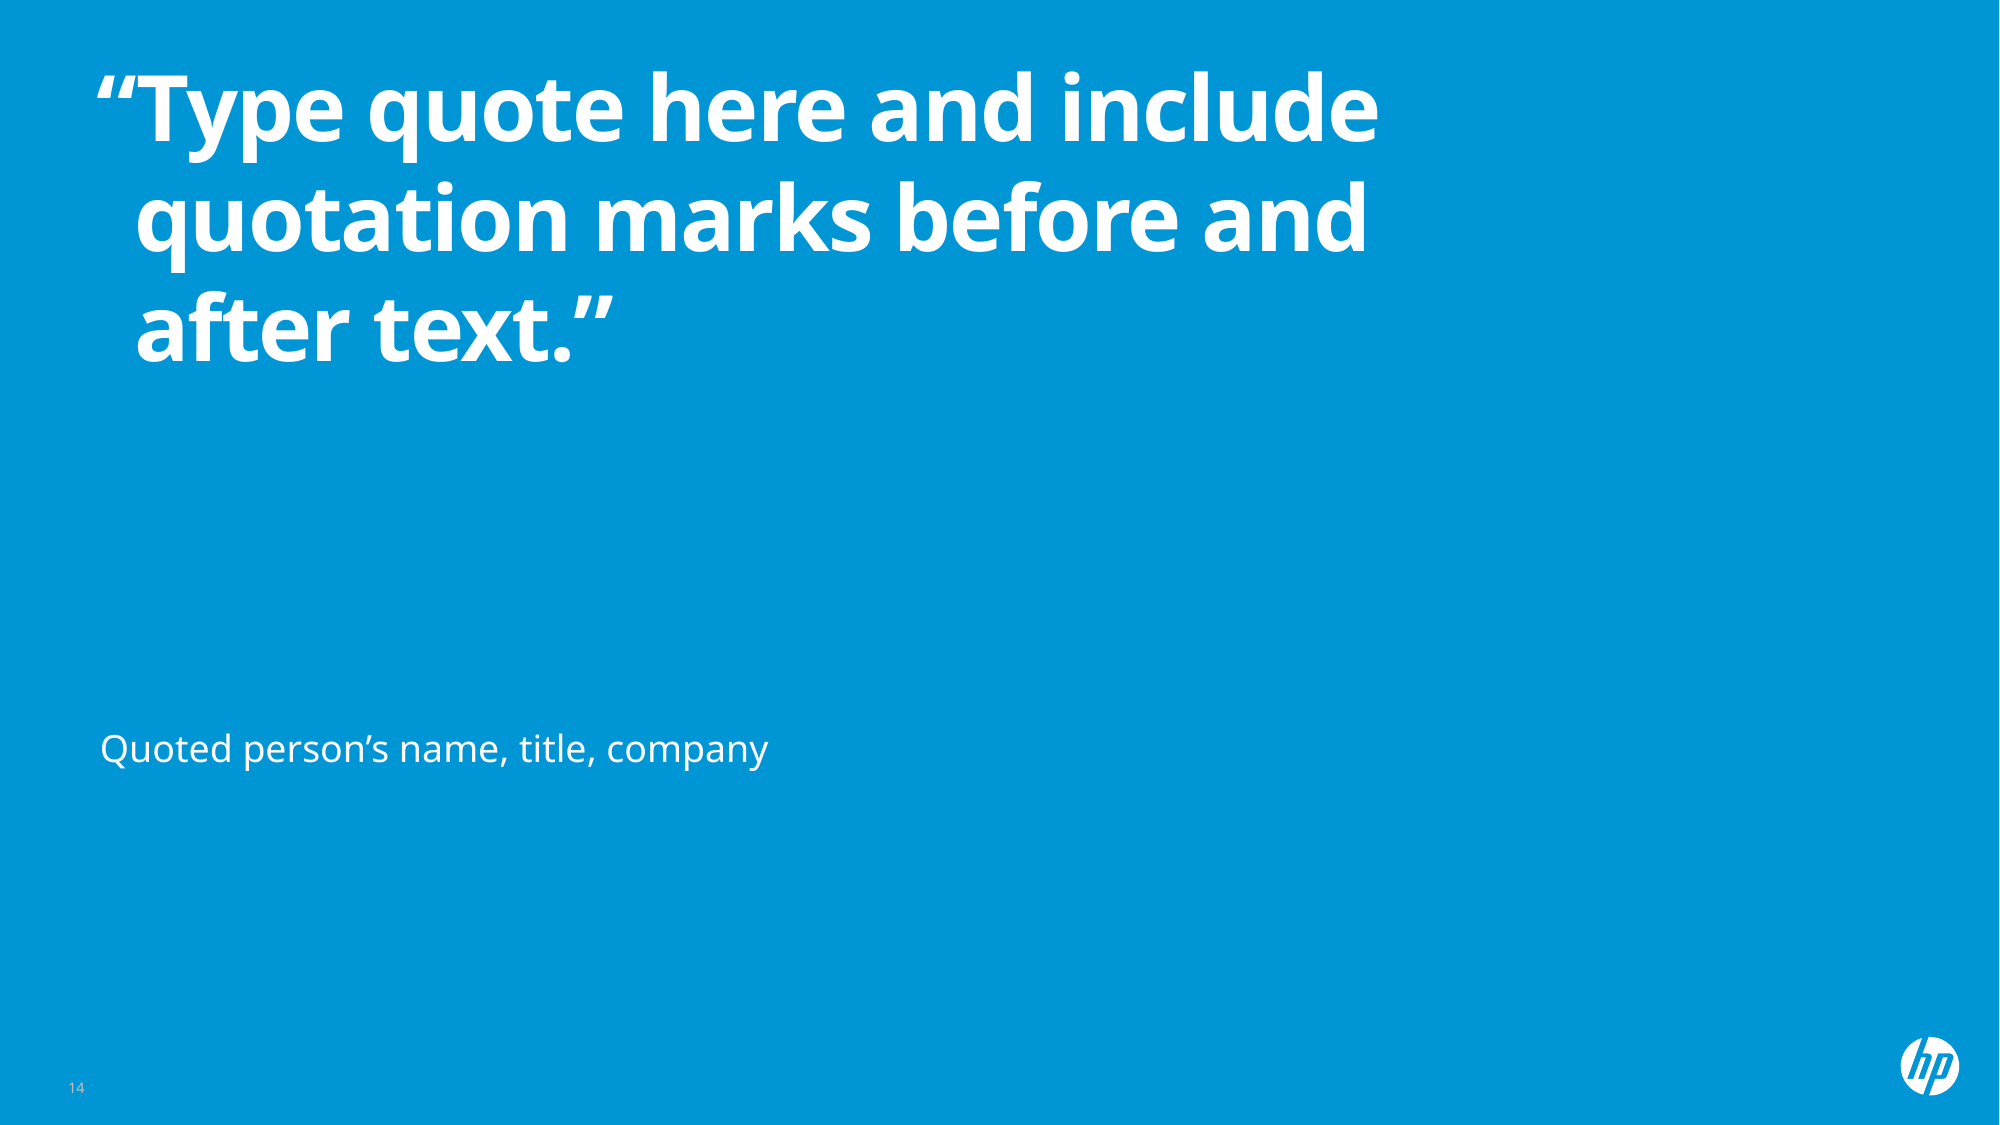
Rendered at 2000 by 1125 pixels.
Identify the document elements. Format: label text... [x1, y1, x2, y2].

title “Type quote here and include quotation marks before and after text.” [95, 50, 1596, 500]
list Quoted person’s name, title, company [99, 725, 1600, 920]
slide_number <number> [34, 1062, 85, 1099]
